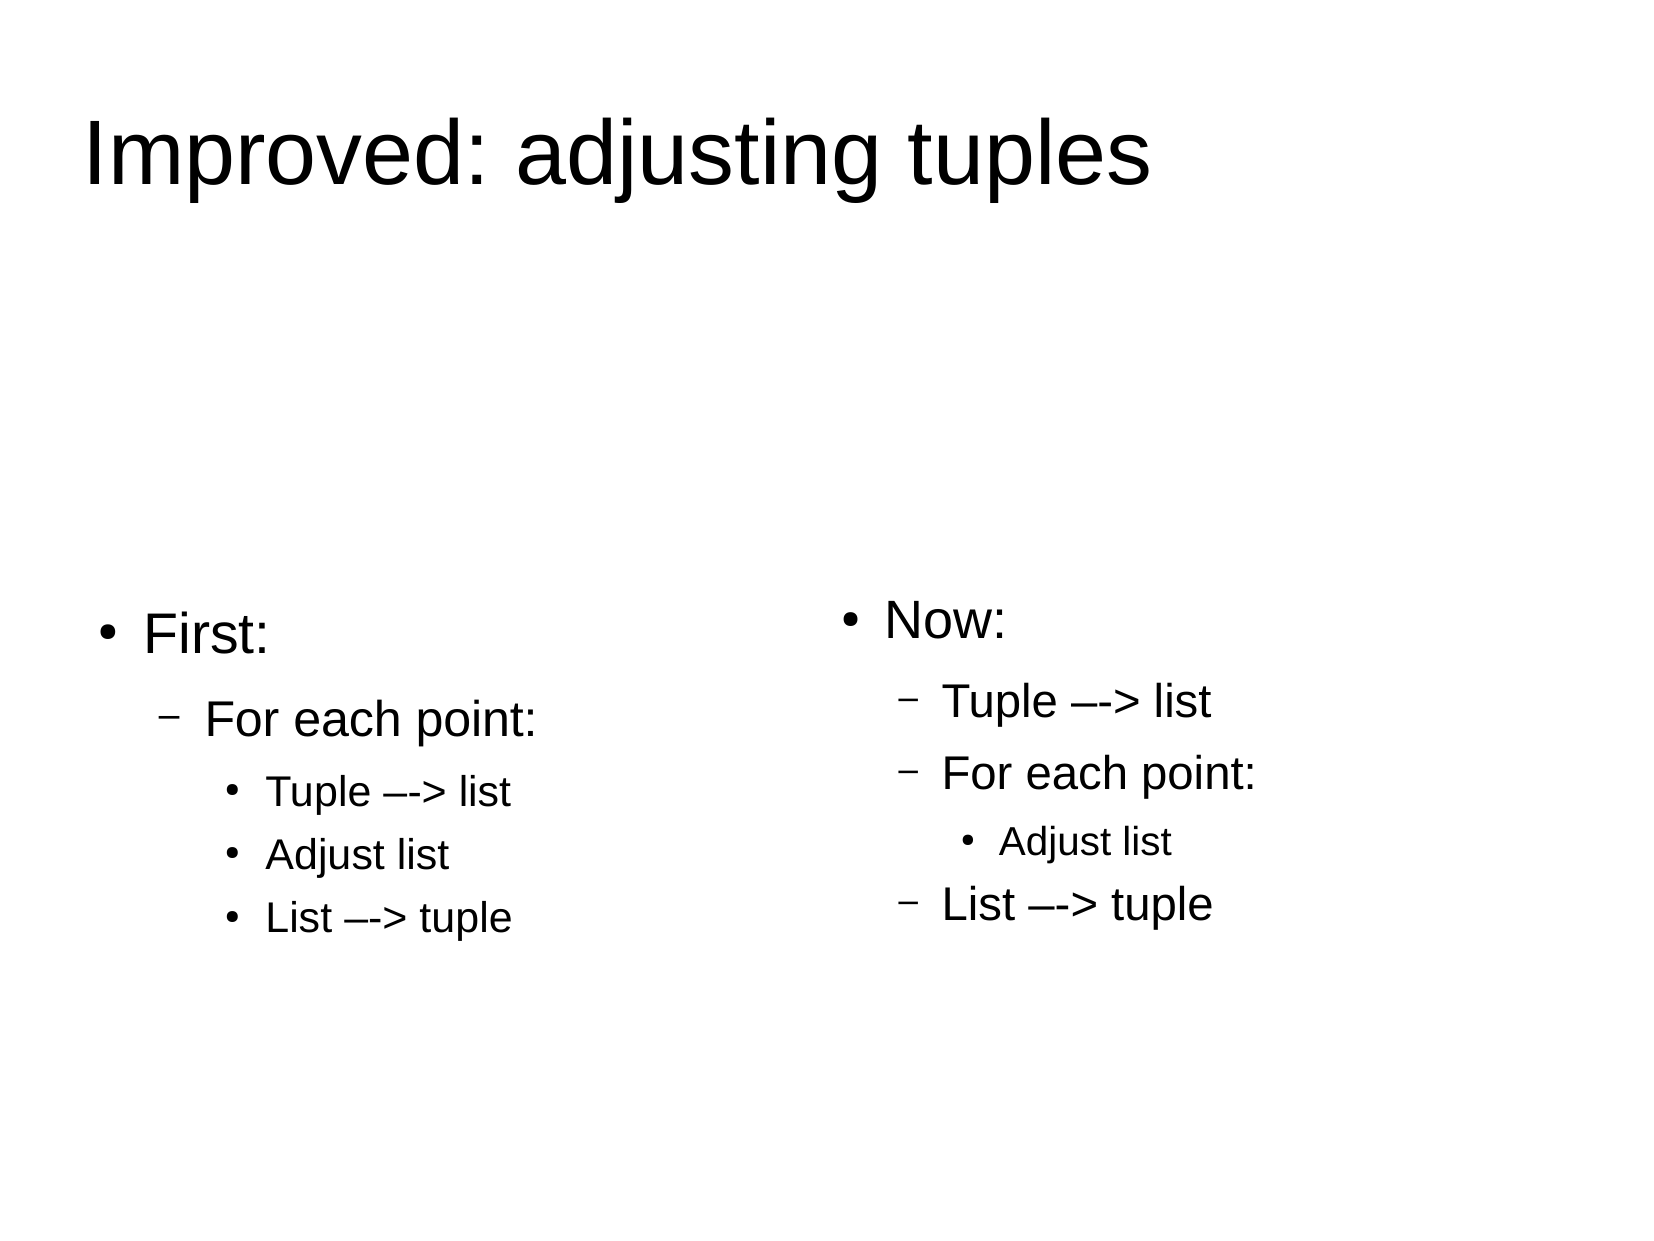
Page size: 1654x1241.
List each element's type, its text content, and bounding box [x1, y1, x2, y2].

list First: For each point: Tuple –-> list Adjust list List –-> tuple [82, 601, 815, 945]
list Now: Tuple –-> list For each point: Adjust list List –-> tuple [826, 590, 1560, 934]
title Improved: adjusting tuples [82, 49, 1571, 257]
